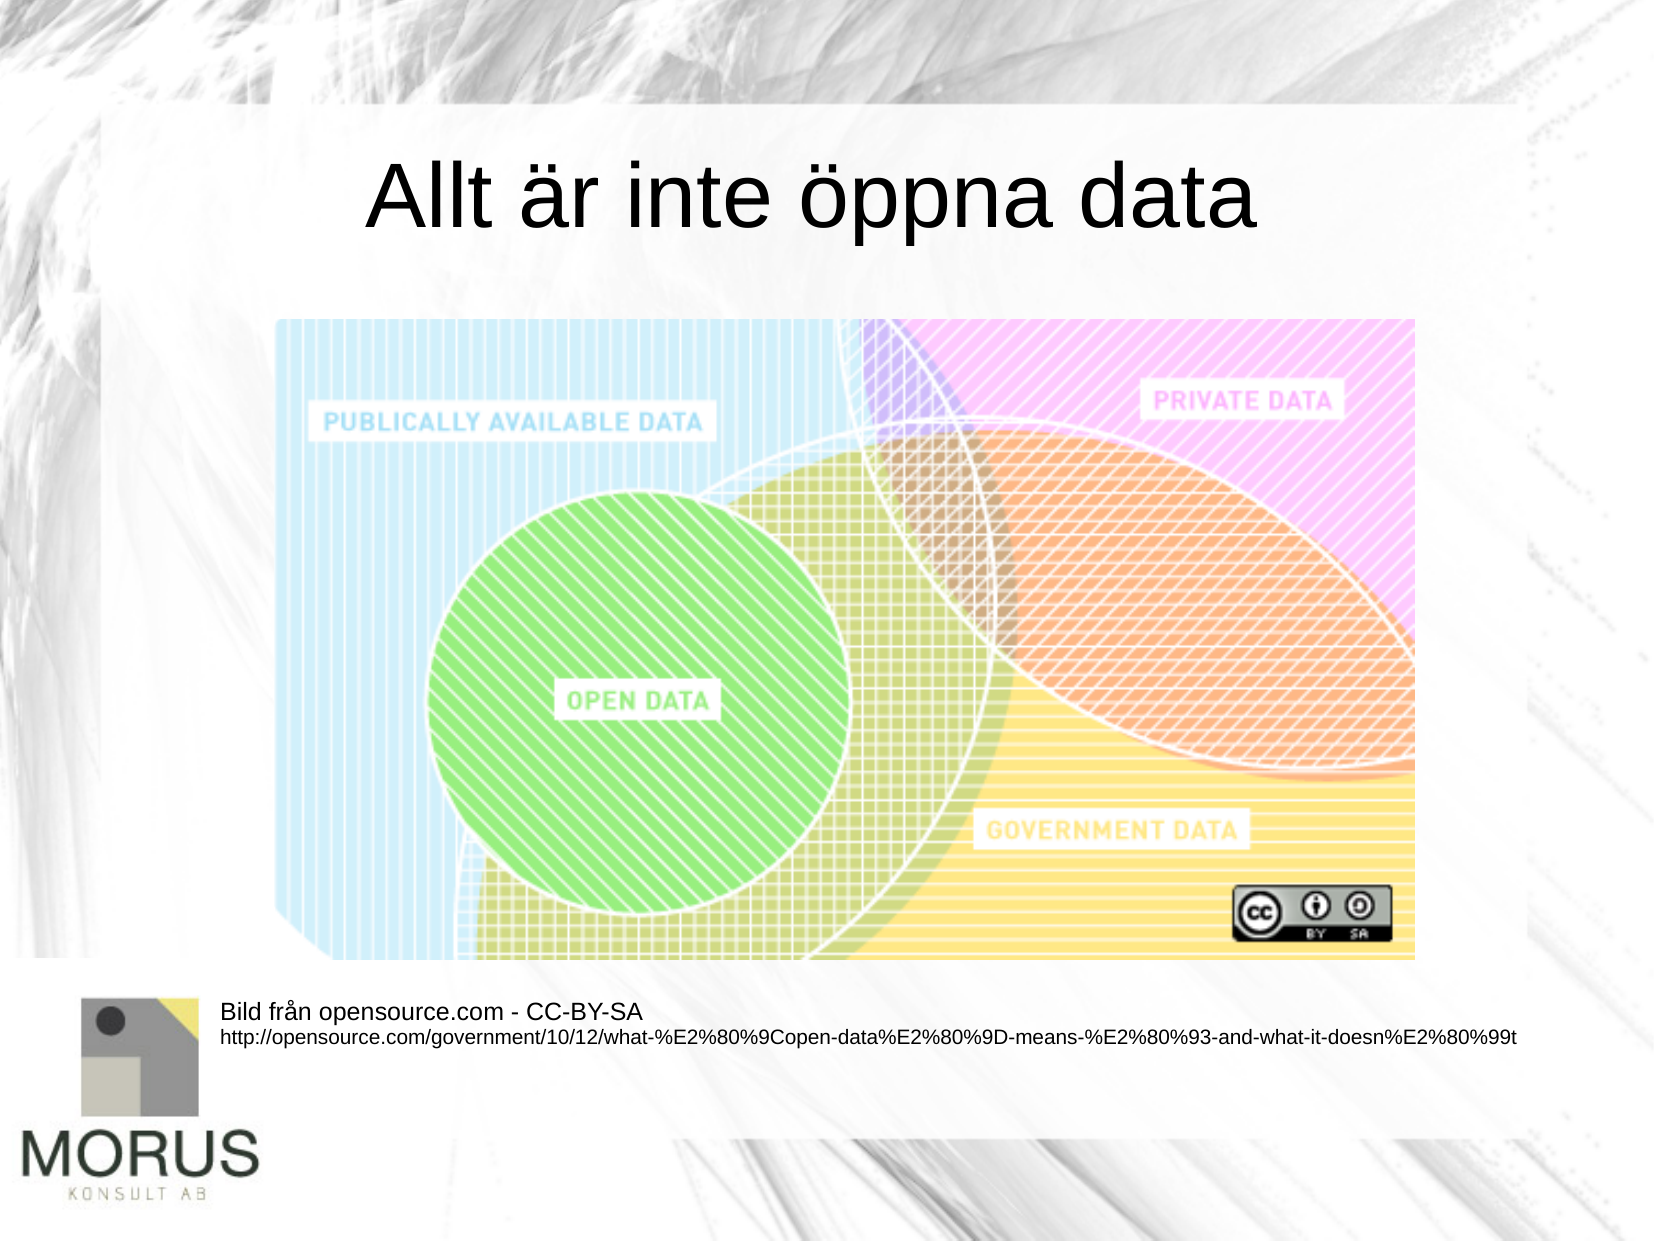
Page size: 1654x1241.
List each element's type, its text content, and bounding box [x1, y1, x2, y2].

text_box Bild från opensource.com - CC-BY-SA http://opensource.com/government/10/12/what-%E2%80%9Copen-data%E2%80%9D-means-%E2%80%93-and-what-it-doesn%E2%80%99t [205, 990, 1532, 1057]
title Allt är inte öppna data [118, 112, 1506, 281]
picture [0, 0, 1654, 1241]
